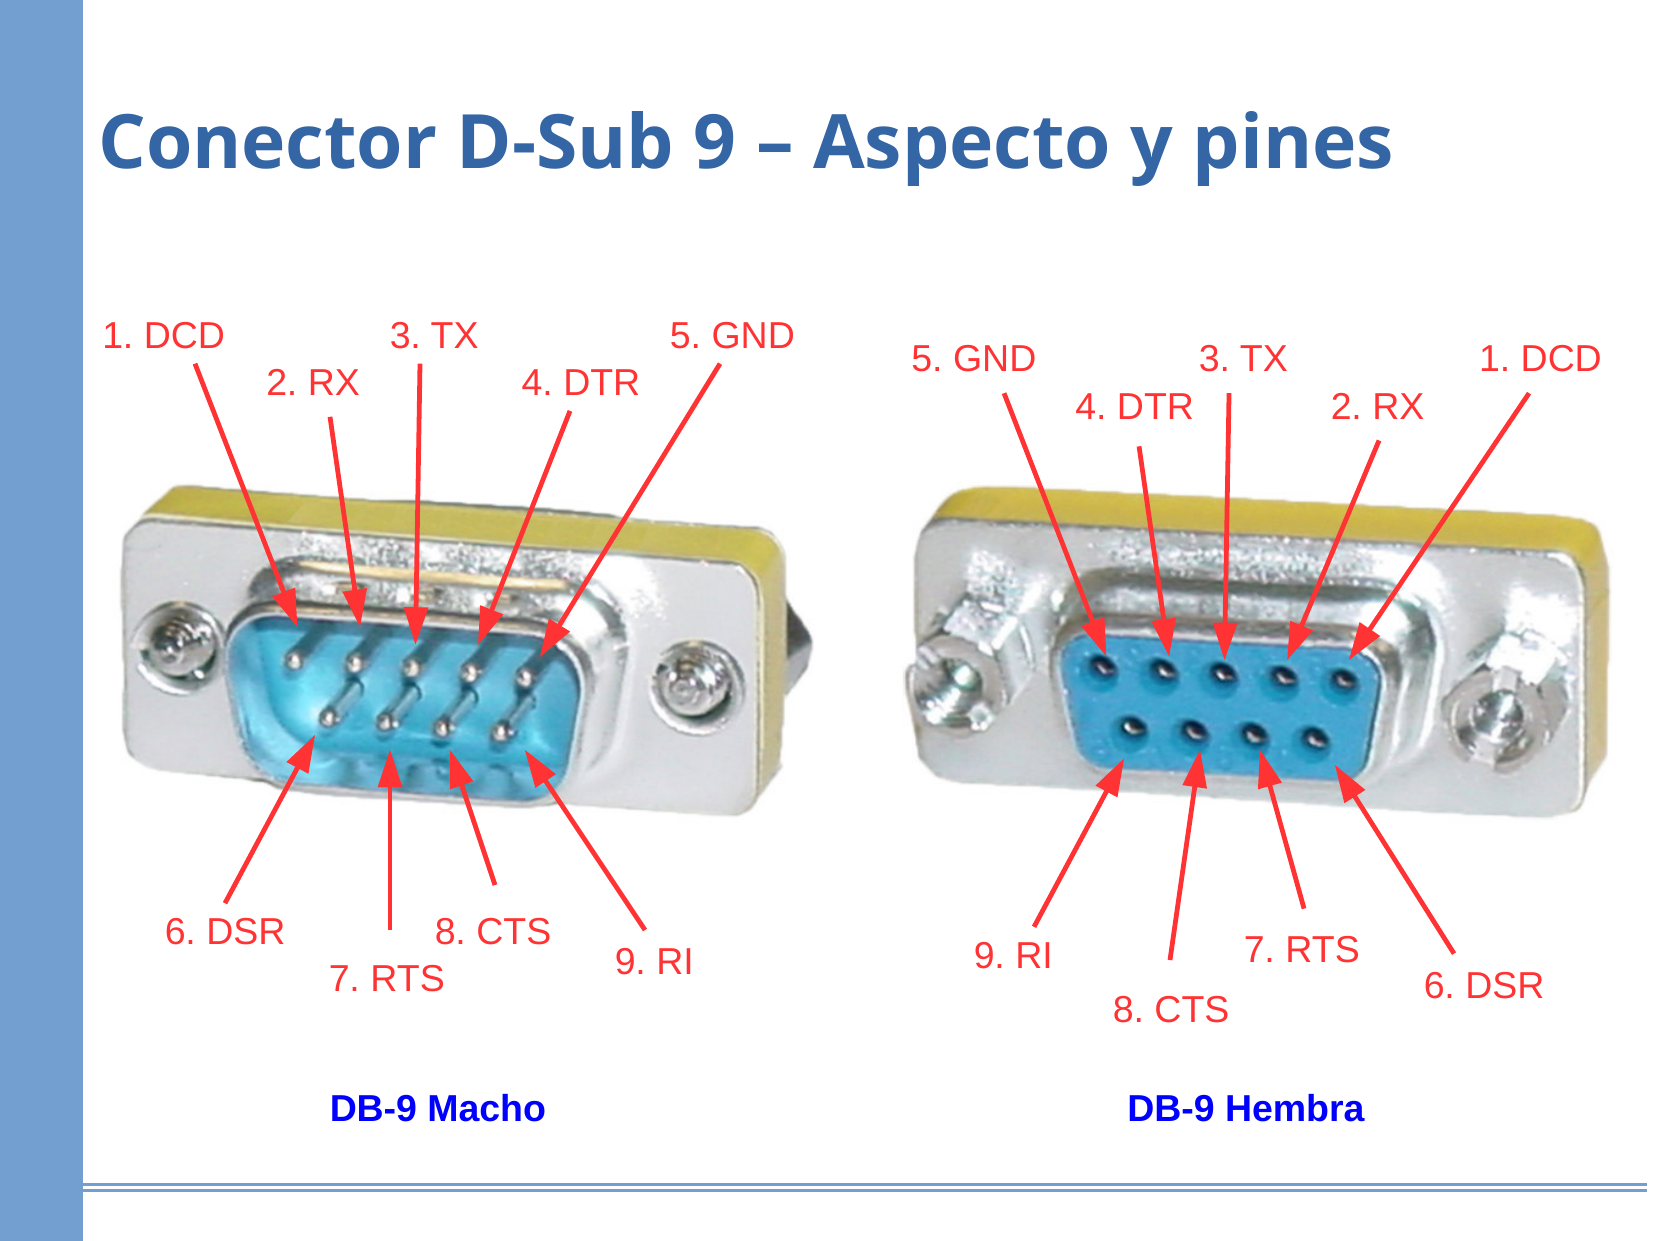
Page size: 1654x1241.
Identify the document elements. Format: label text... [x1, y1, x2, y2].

text_box Conector D-Sub 9 – Aspecto y pines [83, 30, 1641, 133]
text_box 5. GND [896, 330, 1052, 388]
text_box 9. RI [600, 933, 709, 991]
text_box 8. CTS [420, 903, 567, 961]
text_box 6. DSR [150, 903, 301, 961]
text_box 7. RTS [313, 950, 460, 1008]
text_box 1. DCD [87, 306, 241, 364]
text_box 3. TX [1184, 330, 1303, 388]
picture [92, 462, 1641, 871]
text_box 4. DTR [1060, 377, 1210, 435]
text_box DB-9 Macho [315, 1080, 601, 1137]
text_box DB-9 Hembra [1112, 1080, 1398, 1137]
text_box 6. DSR [1409, 956, 1560, 1014]
text_box 5. GND [655, 306, 811, 364]
text_box 2. RX [251, 354, 376, 411]
text_box 7. RTS [1229, 920, 1375, 978]
text_box 3. TX [375, 306, 494, 364]
text_box 9. RI [959, 926, 1068, 984]
text_box 2. RX [1316, 377, 1440, 435]
text_box 1. DCD [1464, 330, 1617, 388]
text_box 8. CTS [1098, 981, 1245, 1038]
text_box 4. DTR [506, 354, 656, 411]
